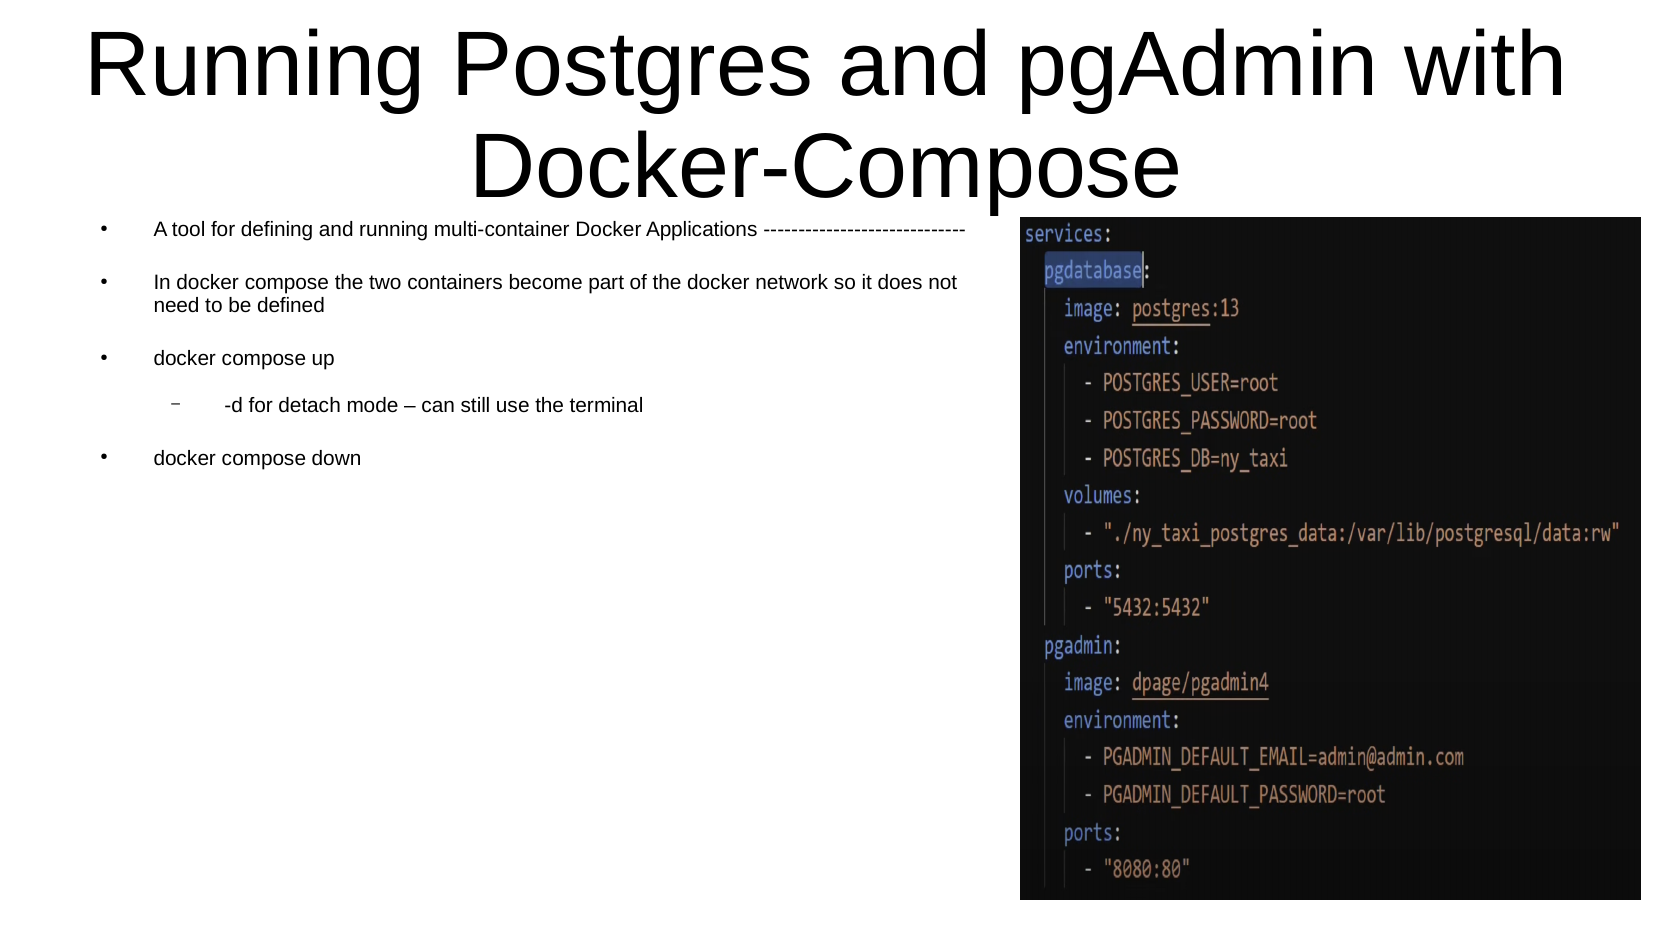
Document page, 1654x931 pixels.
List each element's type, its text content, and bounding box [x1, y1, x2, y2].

picture [1020, 217, 1641, 901]
list A tool for defining and running multi-container Docker Applications ----------------------------- In docker compose the two containers become part of the docker network so it does not need to be defined docker compose up -d for detach mode – can still use the terminal docker compose down [82, 217, 1621, 916]
title Running Postgres and pgAdmin with Docker-Compose [82, 12, 1571, 217]
